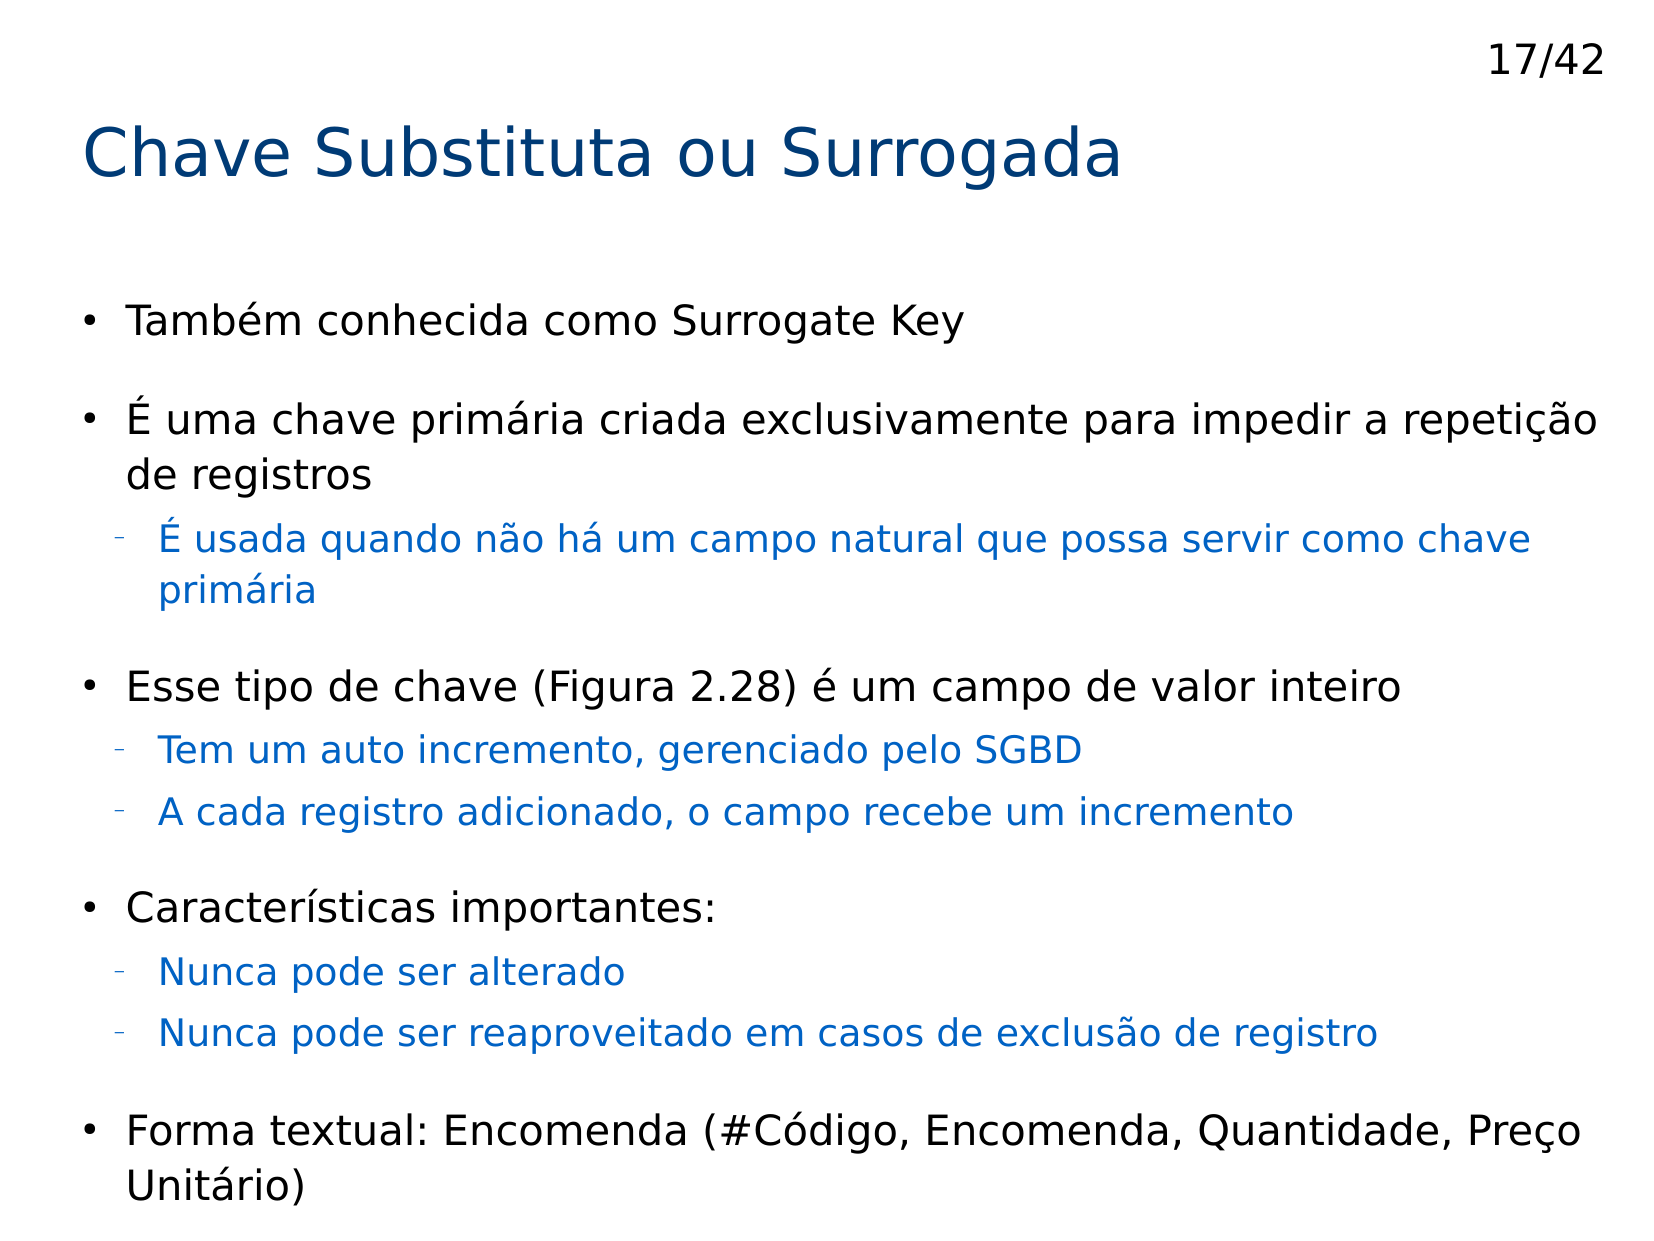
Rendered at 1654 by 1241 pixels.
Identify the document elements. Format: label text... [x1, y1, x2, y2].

title Chave Substituta ou Surrogada [82, 82, 1571, 224]
list Também conhecida como Surrogate Key É uma chave primária criada exclusivamente para impedir a repetição de registros É usada quando não há um campo natural que possa servir como chave primária Esse tipo de chave (Figura 2.28) é um campo de valor inteiro Tem um auto incremento, gerenciado pelo SGBD A cada registro adicionado, o campo recebe um incremento Características importantes: Nunca pode ser alterado Nunca pode ser reaproveitado em casos de exclusão de registro Forma textual: Encomenda (#Código, Encomenda, Quantidade, Preço Unitário) [82, 289, 1605, 1213]
